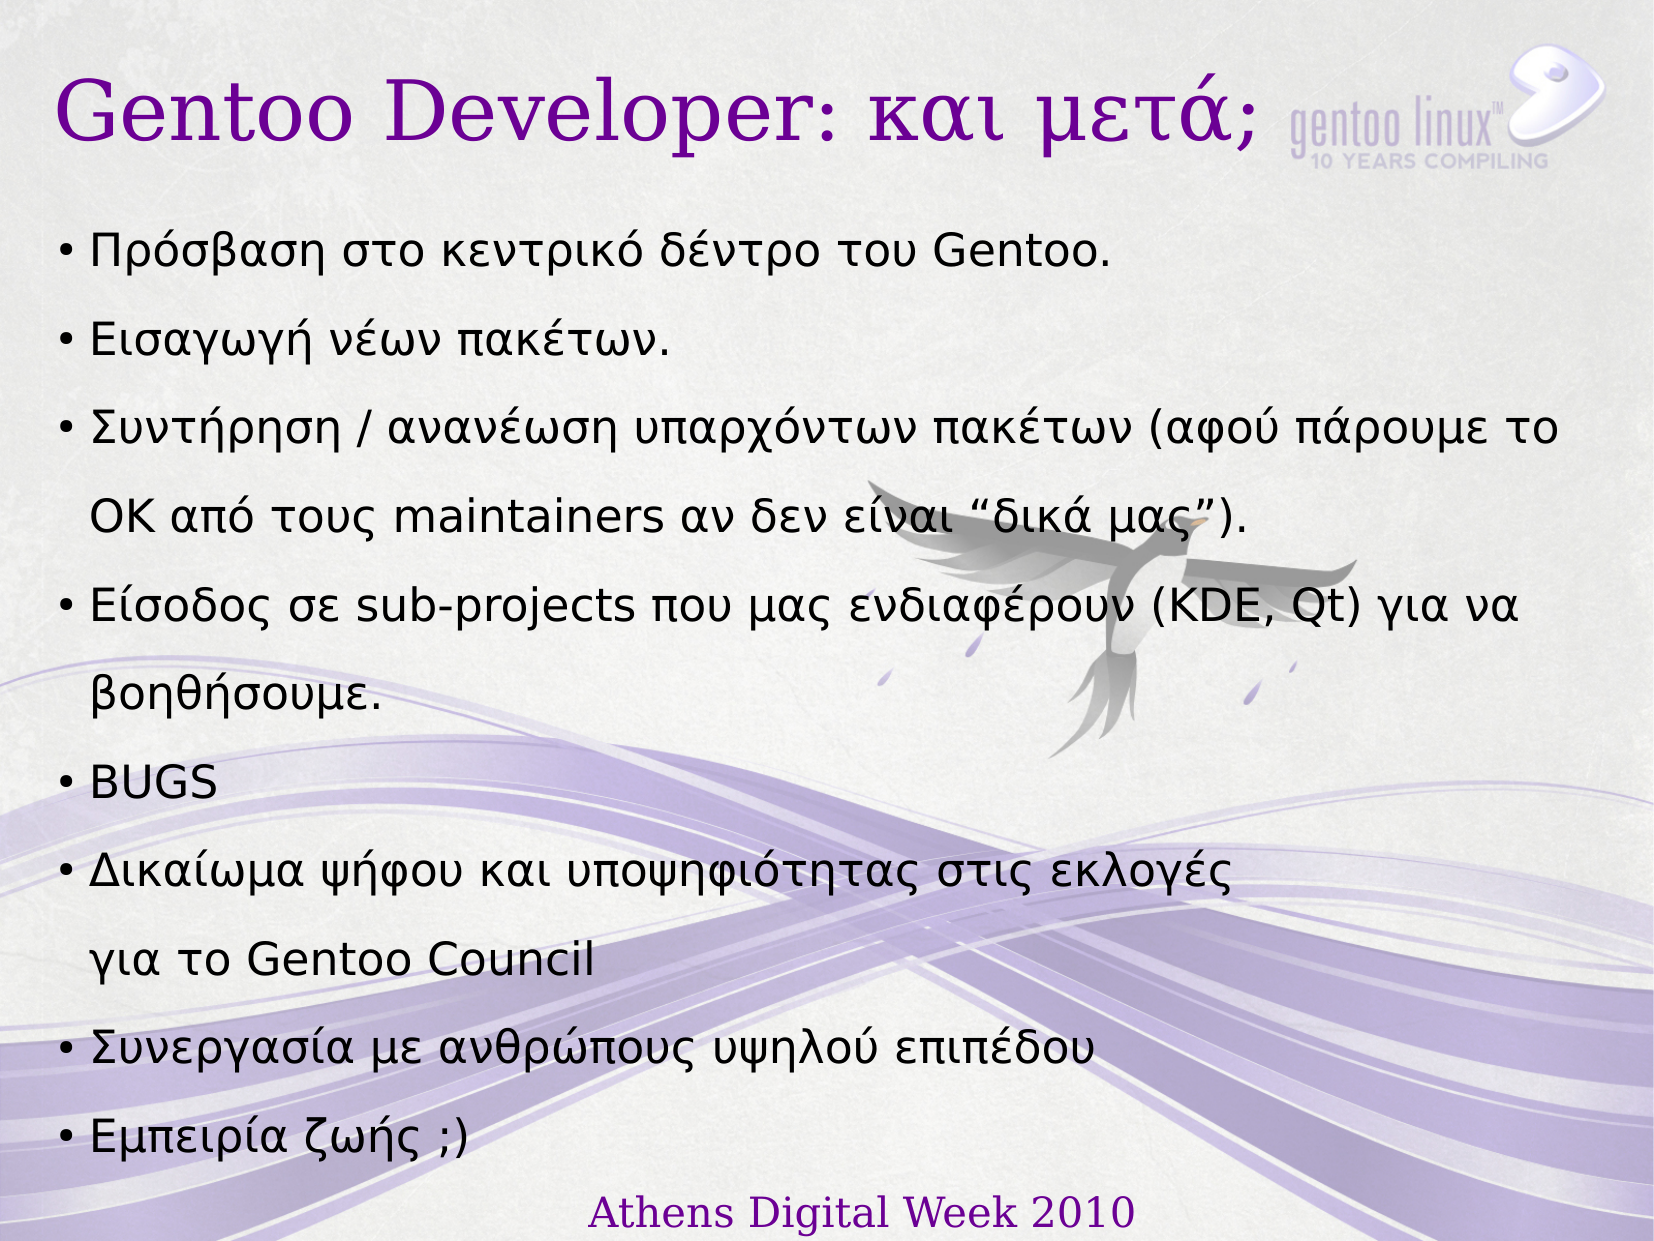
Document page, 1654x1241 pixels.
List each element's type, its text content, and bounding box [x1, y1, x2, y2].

title Athens Digital Week 2010 [562, 1189, 1163, 1238]
text_box Πρόσβαση στο κεντρικό δέντρο του Gentoo. Εισαγωγή νέων πακέτων. Συντήρηση / ανανέωση υπαρχόντων πακέτων (αφού πάρουμε το ΟΚ από τους maintainers αν δεν είναι “δικά μας”). Είσοδος σε sub-projects που μας ενδιαφέρουν (KDE, Qt) για να βοηθήσουμε. BUGS Δικαίωμα ψήφου και υποψηφιότητας στις εκλογές για το Gentoo Council Συνεργασία με ανθρώπους υψηλού επιπέδου Εμπειρία ζωής ;) [43, 181, 1613, 1177]
picture [0, 0, 1654, 1241]
title Gentoo Developer: και μετά; [53, 8, 1542, 181]
